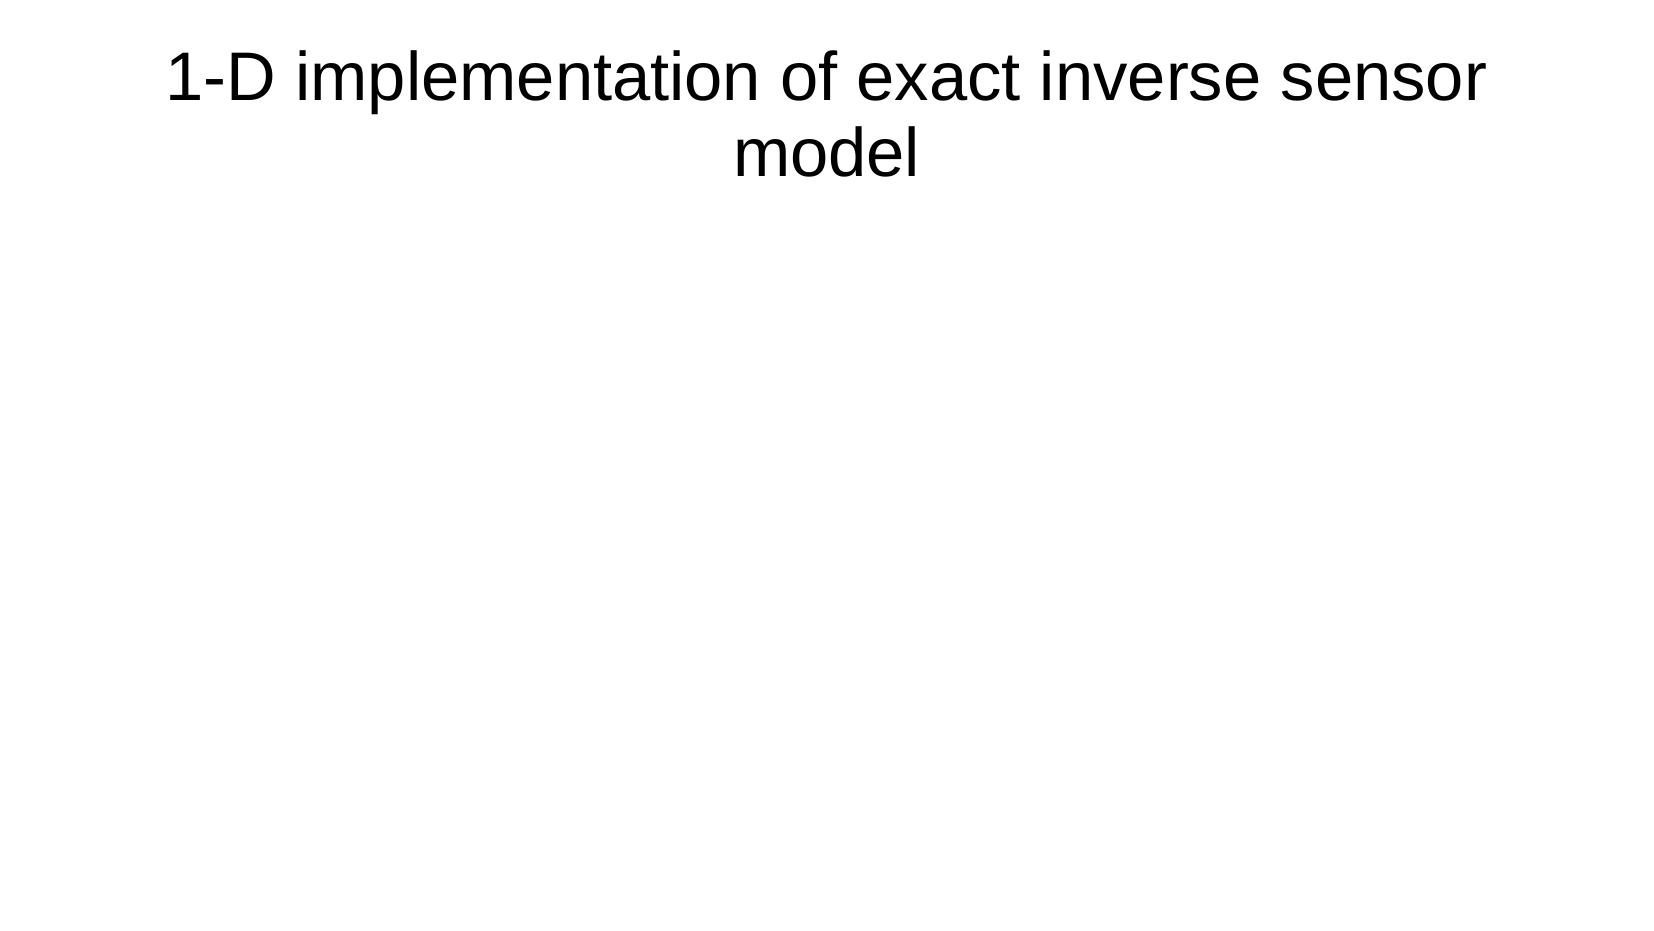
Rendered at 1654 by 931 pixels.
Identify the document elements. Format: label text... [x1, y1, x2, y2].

title 1-D implementation of exact inverse sensor model [82, 37, 1571, 193]
